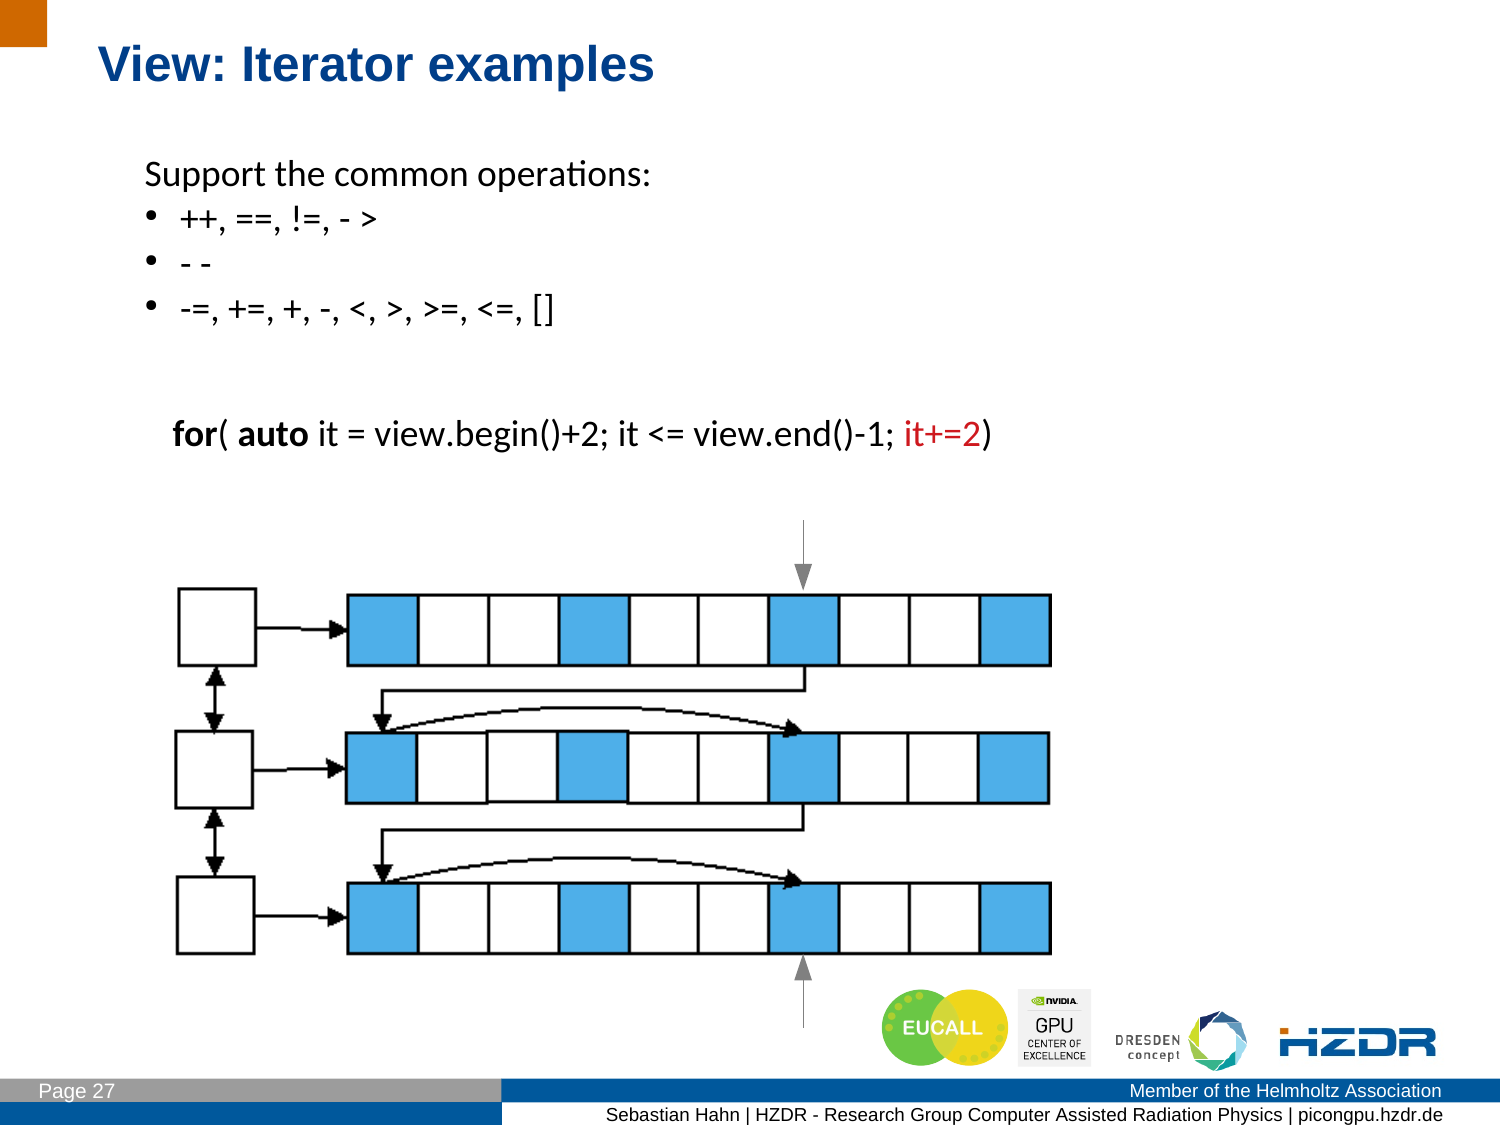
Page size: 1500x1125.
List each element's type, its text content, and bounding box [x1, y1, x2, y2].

picture [1257, 1011, 1453, 1073]
list View: Iterator examples [82, 23, 1430, 178]
text_box for( auto it = view.begin()+2; it <= view.end()-1; it+=2) [157, 401, 1111, 662]
picture [1116, 1011, 1247, 1071]
picture [874, 980, 1099, 1075]
picture [173, 586, 1052, 957]
text_box Support the common operations: ++, ==, !=, - > - - -=, +=, +, -, <, >, >=, <=, [] [129, 141, 1005, 382]
